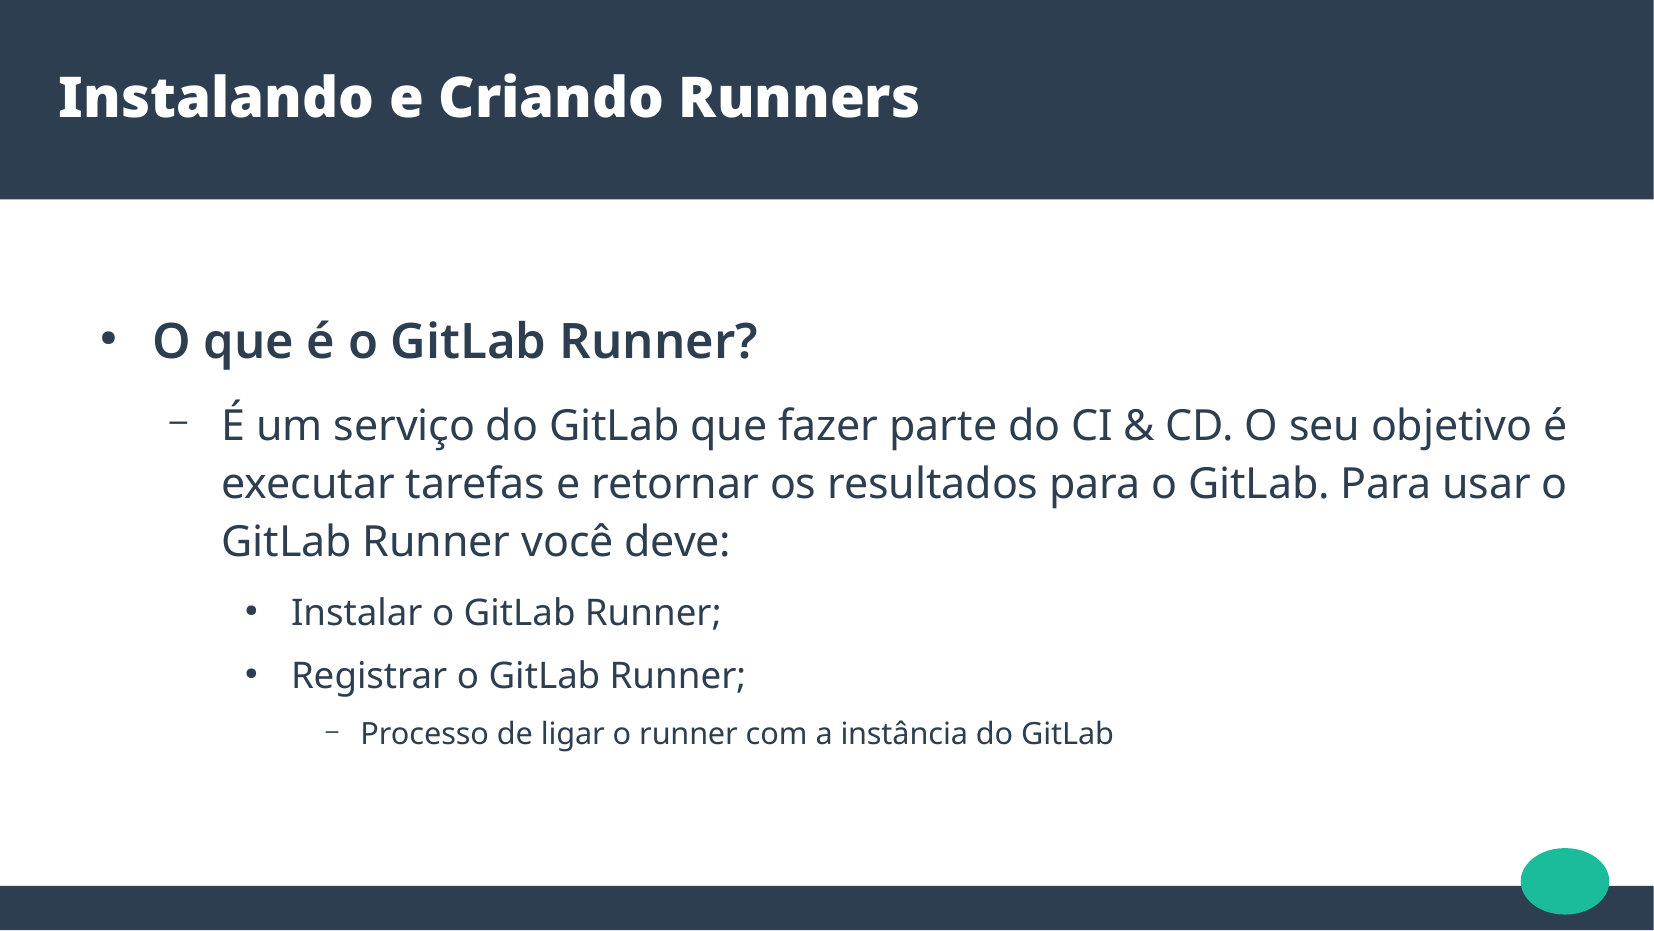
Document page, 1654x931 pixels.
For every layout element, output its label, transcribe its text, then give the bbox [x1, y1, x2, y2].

title Instalando e Criando Runners [59, 37, 1595, 156]
list O que é o GitLab Runner? É um serviço do GitLab que fazer parte do CI & CD. O seu objetivo é executar tarefas e retornar os resultados para o GitLab. Para usar o GitLab Runner você deve: Instalar o GitLab Runner; Registrar o GitLab Runner; Processo de ligar o runner com a instância do GitLab [82, 217, 1571, 758]
